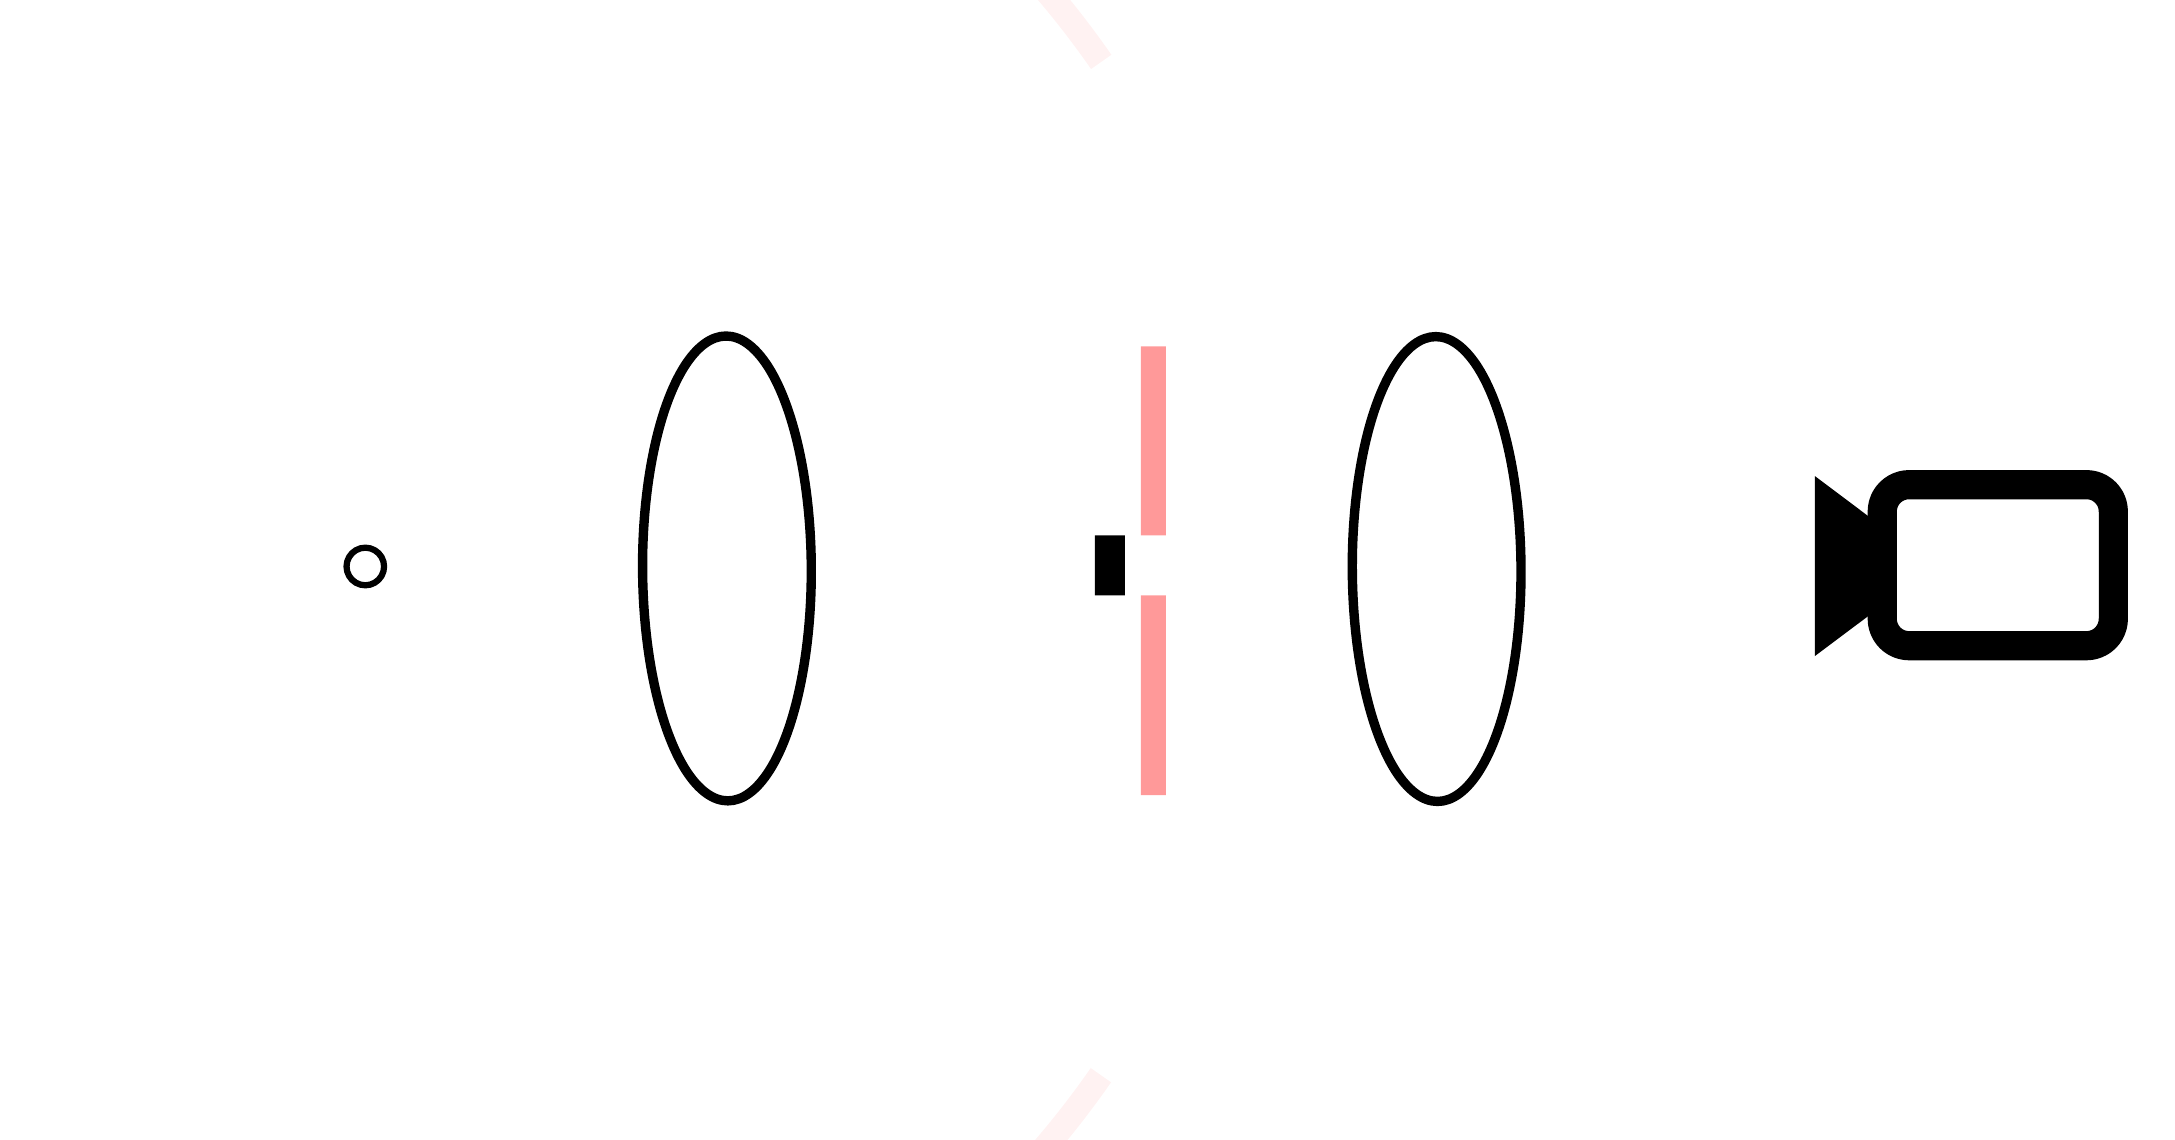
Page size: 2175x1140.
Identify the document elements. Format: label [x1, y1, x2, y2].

text_box [1814, 476, 1875, 657]
text_box [1882, 484, 2114, 646]
text_box [642, 0, 1747, 1140]
